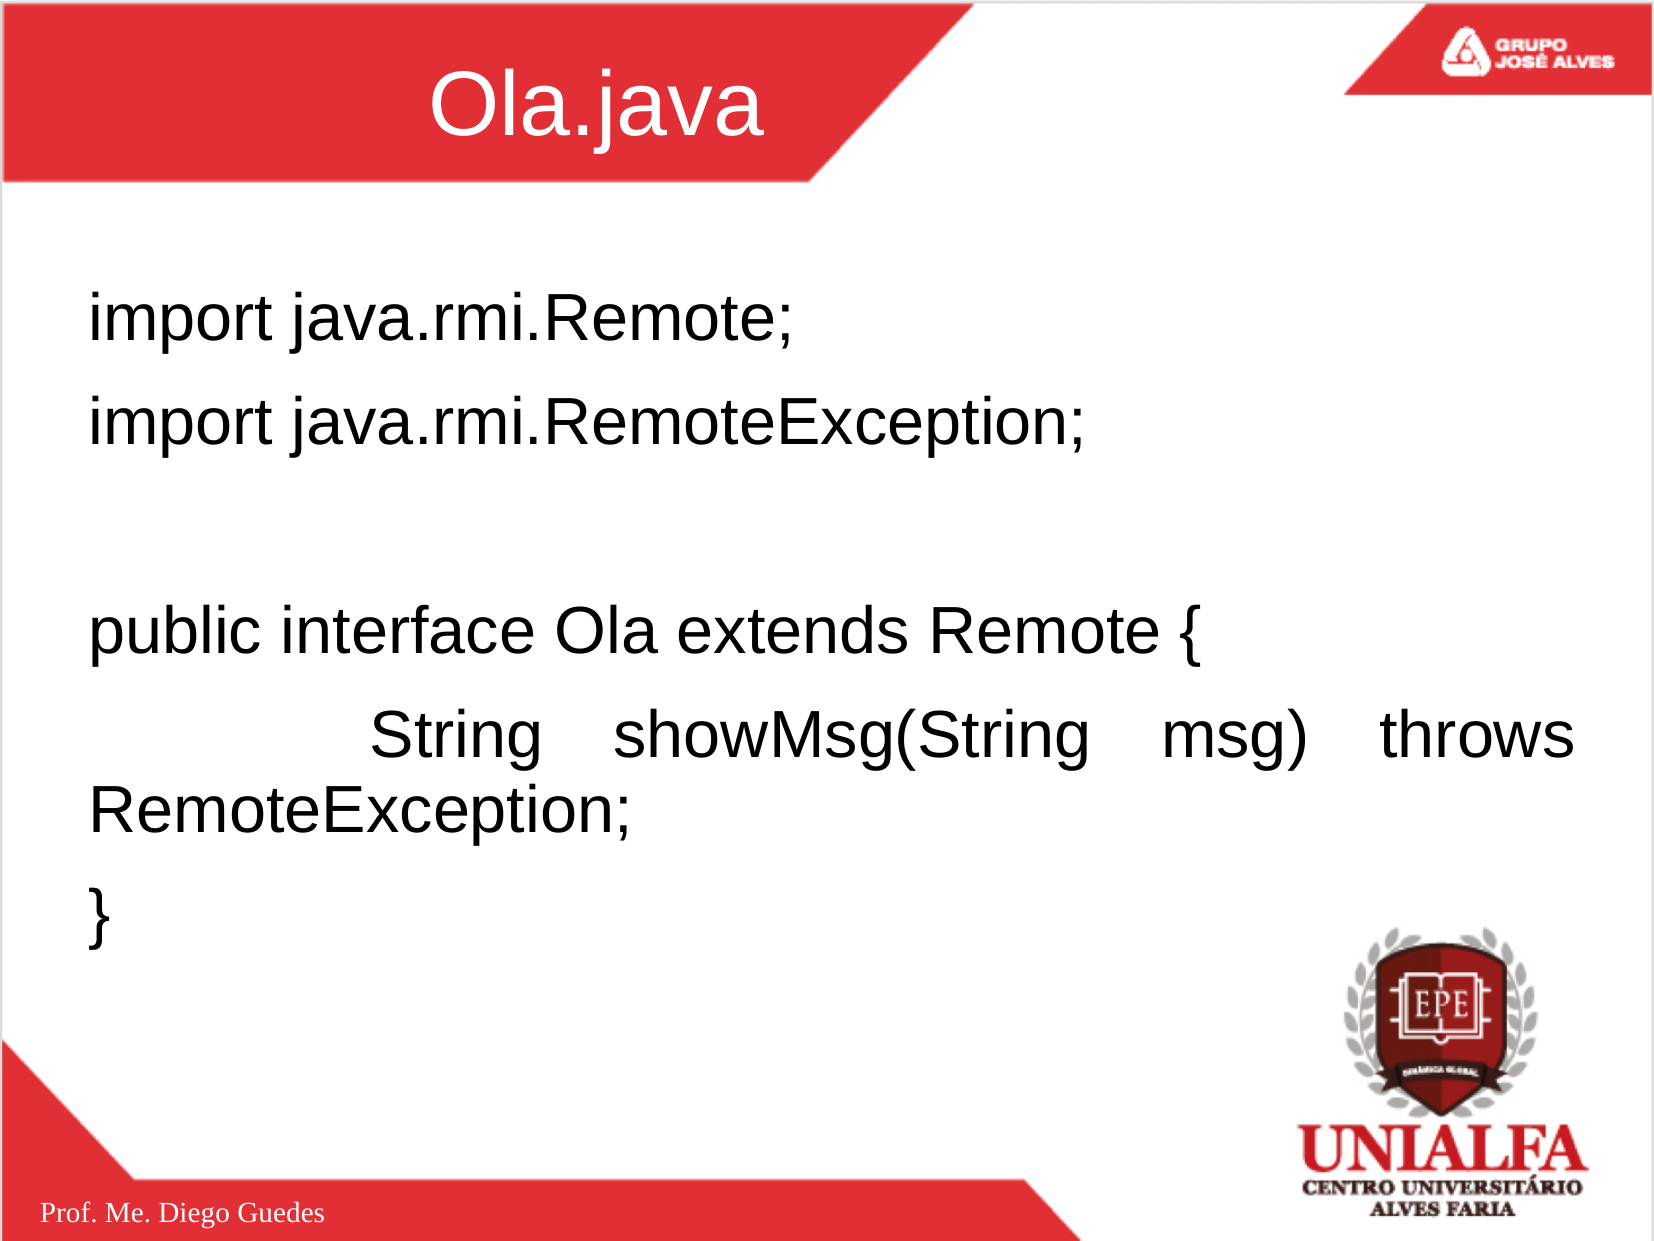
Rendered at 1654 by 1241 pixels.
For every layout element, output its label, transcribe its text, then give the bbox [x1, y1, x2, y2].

picture [0, 0, 1654, 1241]
title Ola.java [0, 0, 1341, 208]
list import java.rmi.Remote; import java.rmi.RemoteException; public interface Ola extends Remote { String showMsg(String msg) throws RemoteException; } [88, 279, 1577, 1099]
